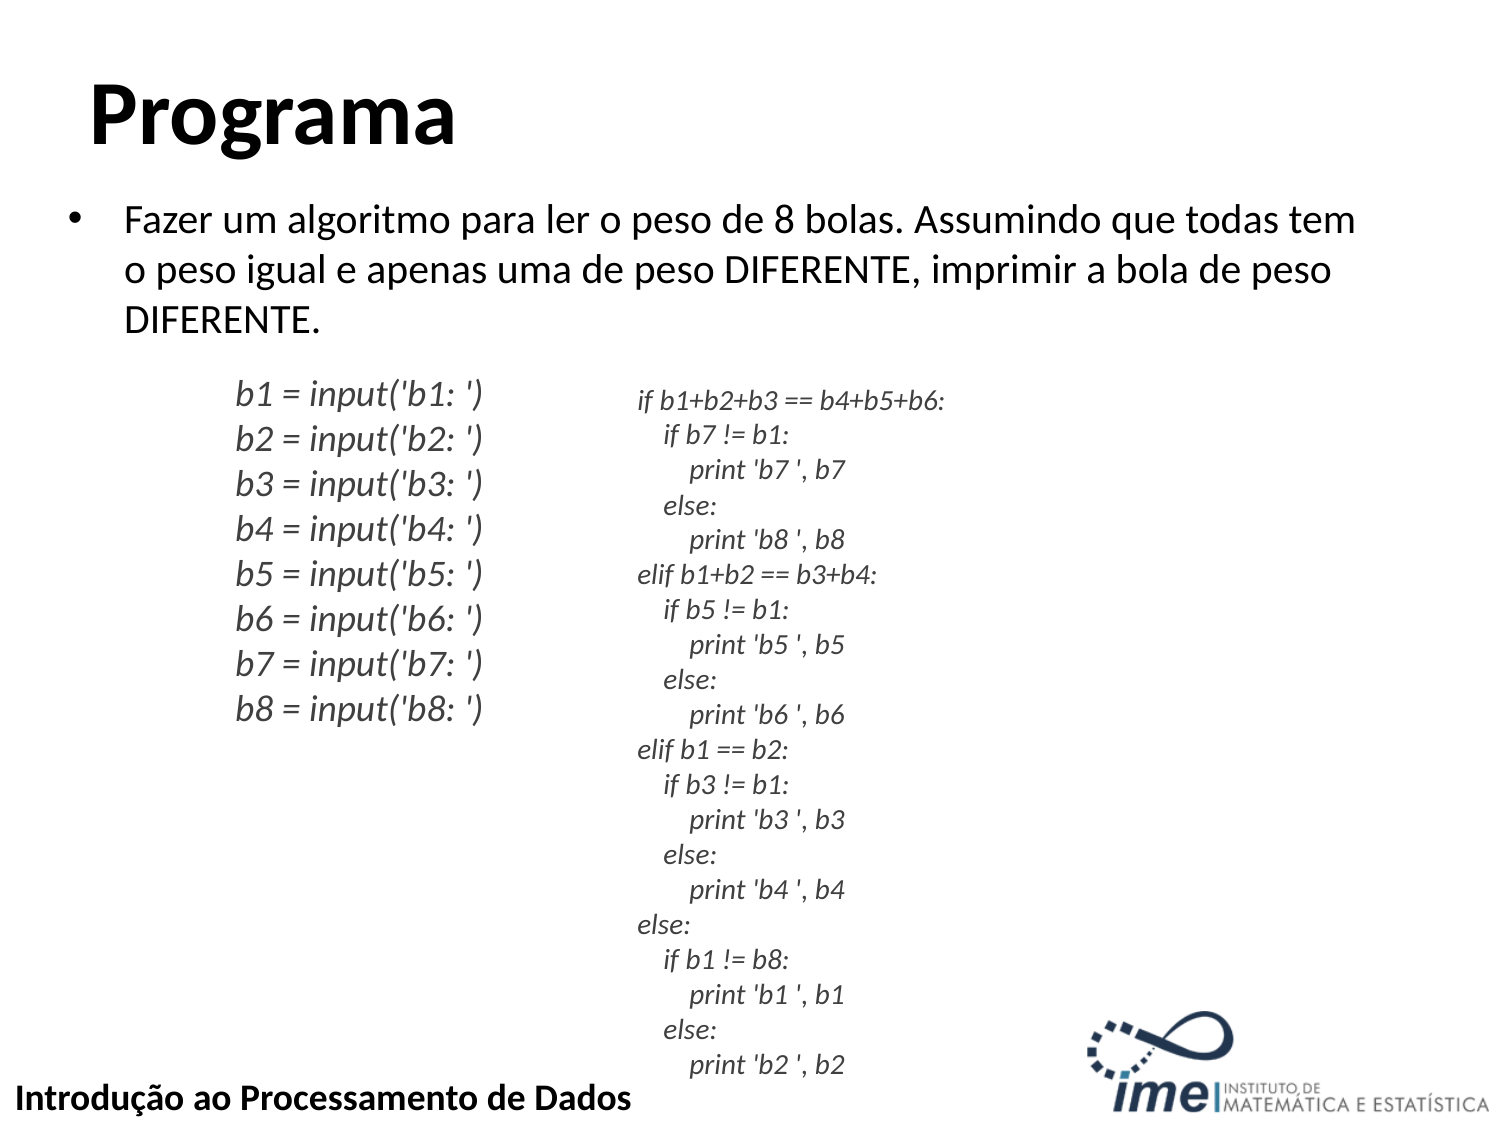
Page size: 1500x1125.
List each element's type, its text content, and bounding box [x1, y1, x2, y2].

picture [1086, 1011, 1495, 1115]
title Programa [75, 45, 1425, 233]
text_box if b1+b2+b3 == b4+b5+b6: if b7 != b1: print 'b7 ', b7 else: print 'b8 ', b8 elif b1+b2 == b3+b4: if b5 != b1: print 'b5 ', b5 else: print 'b6 ', b6 elif b1 == b2: if b3 != b1: print 'b3 ', b3 else: print 'b4 ', b4 else: if b1 != b8: print 'b1 ', b1 else: print 'b2 ', b2 [622, 373, 961, 1088]
list Fazer um algoritmo para ler o peso de 8 bolas. Assumindo que todas tem o peso igual e apenas uma de peso DIFERENTE, imprimir a bola de peso DIFERENTE. [53, 184, 1404, 390]
text_box b1 = input('b1: ') b2 = input('b2: ') b3 = input('b3: ') b4 = input('b4: ') b5 = input('b5: ') b6 = input('b6: ') b7 = input('b7: ') b8 = input('b8: ') [220, 361, 499, 737]
